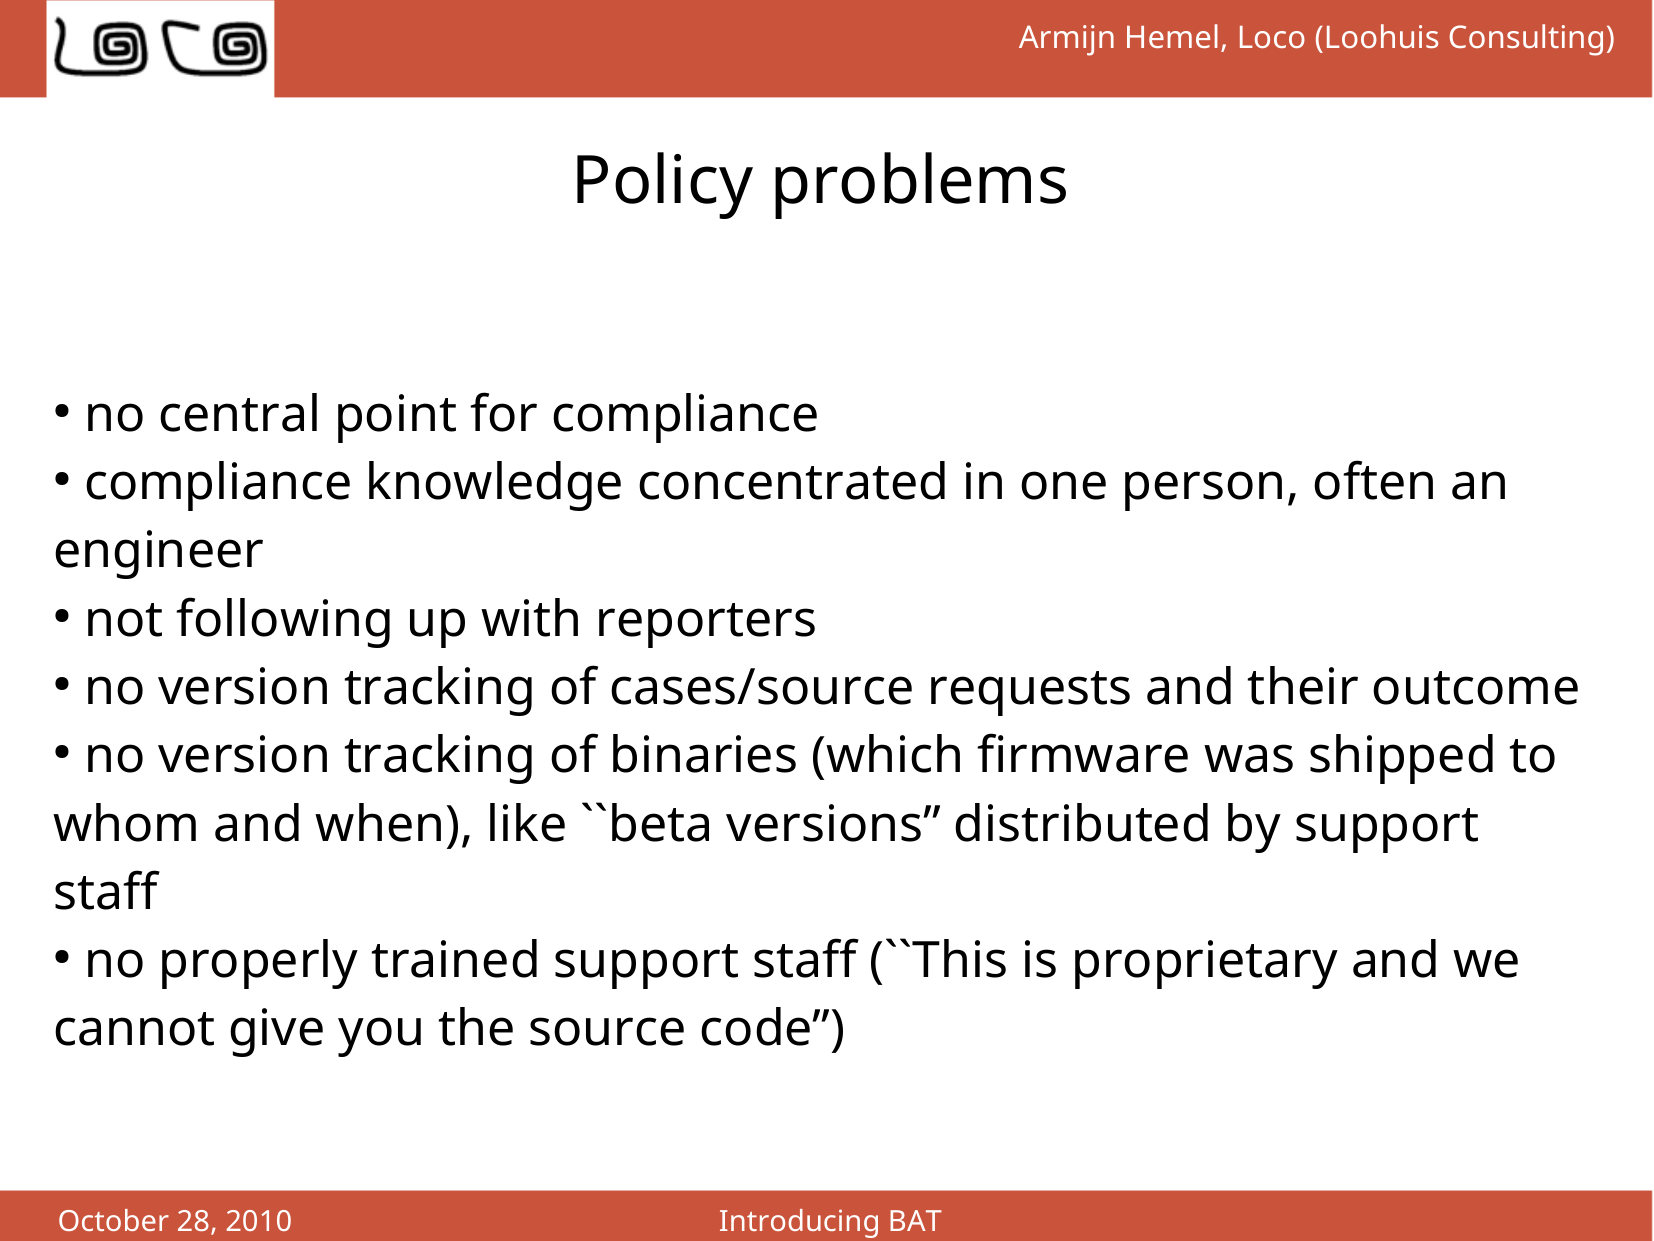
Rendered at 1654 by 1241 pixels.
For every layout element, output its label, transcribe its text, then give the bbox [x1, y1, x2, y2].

picture [0, 0, 1654, 1241]
title Policy problems [47, 125, 1595, 229]
subtitle no central point for compliance compliance knowledge concentrated in one person, often an engineer not following up with reporters no version tracking of cases/source requests and their outcome no version tracking of binaries (which firmware was shipped to whom and when), like ``beta versions’’ distributed by support staff no properly trained support staff (``This is proprietary and we cannot give you the source code’’) [53, 265, 1595, 1173]
